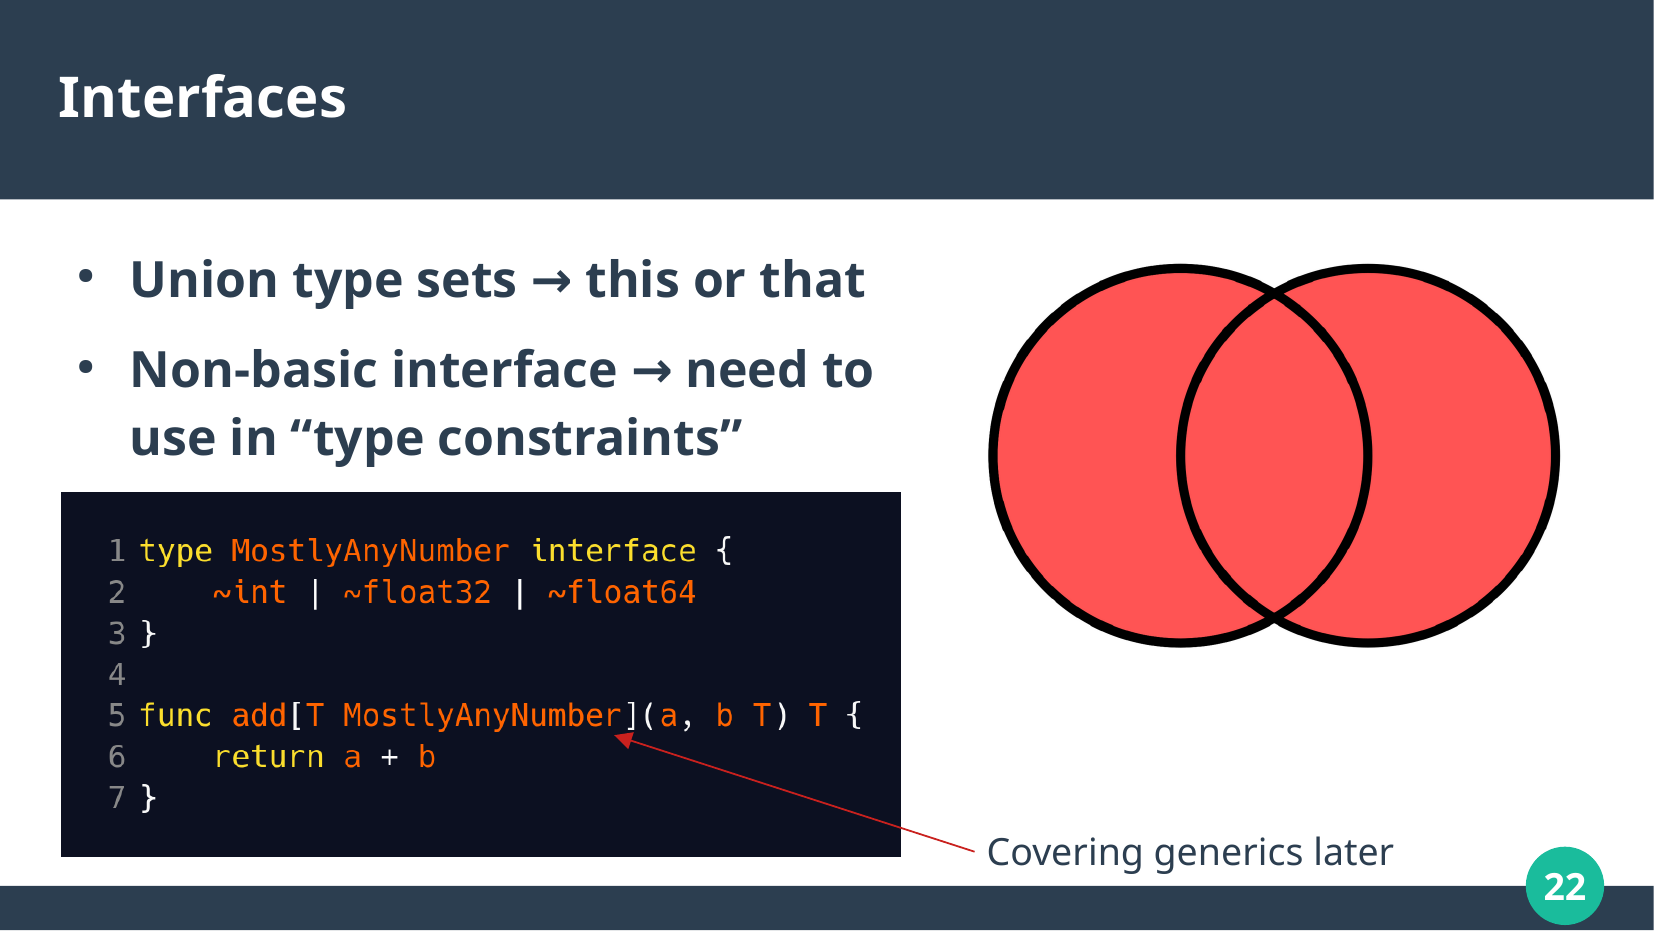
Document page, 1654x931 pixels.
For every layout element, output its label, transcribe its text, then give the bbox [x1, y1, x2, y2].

text_box Covering generics later [971, 818, 1410, 885]
picture [61, 492, 901, 857]
picture [954, 232, 1595, 676]
title Interfaces [59, 37, 1595, 155]
list Union type sets → this or that Non-basic interface → need to use in “type constraints” [59, 243, 938, 488]
